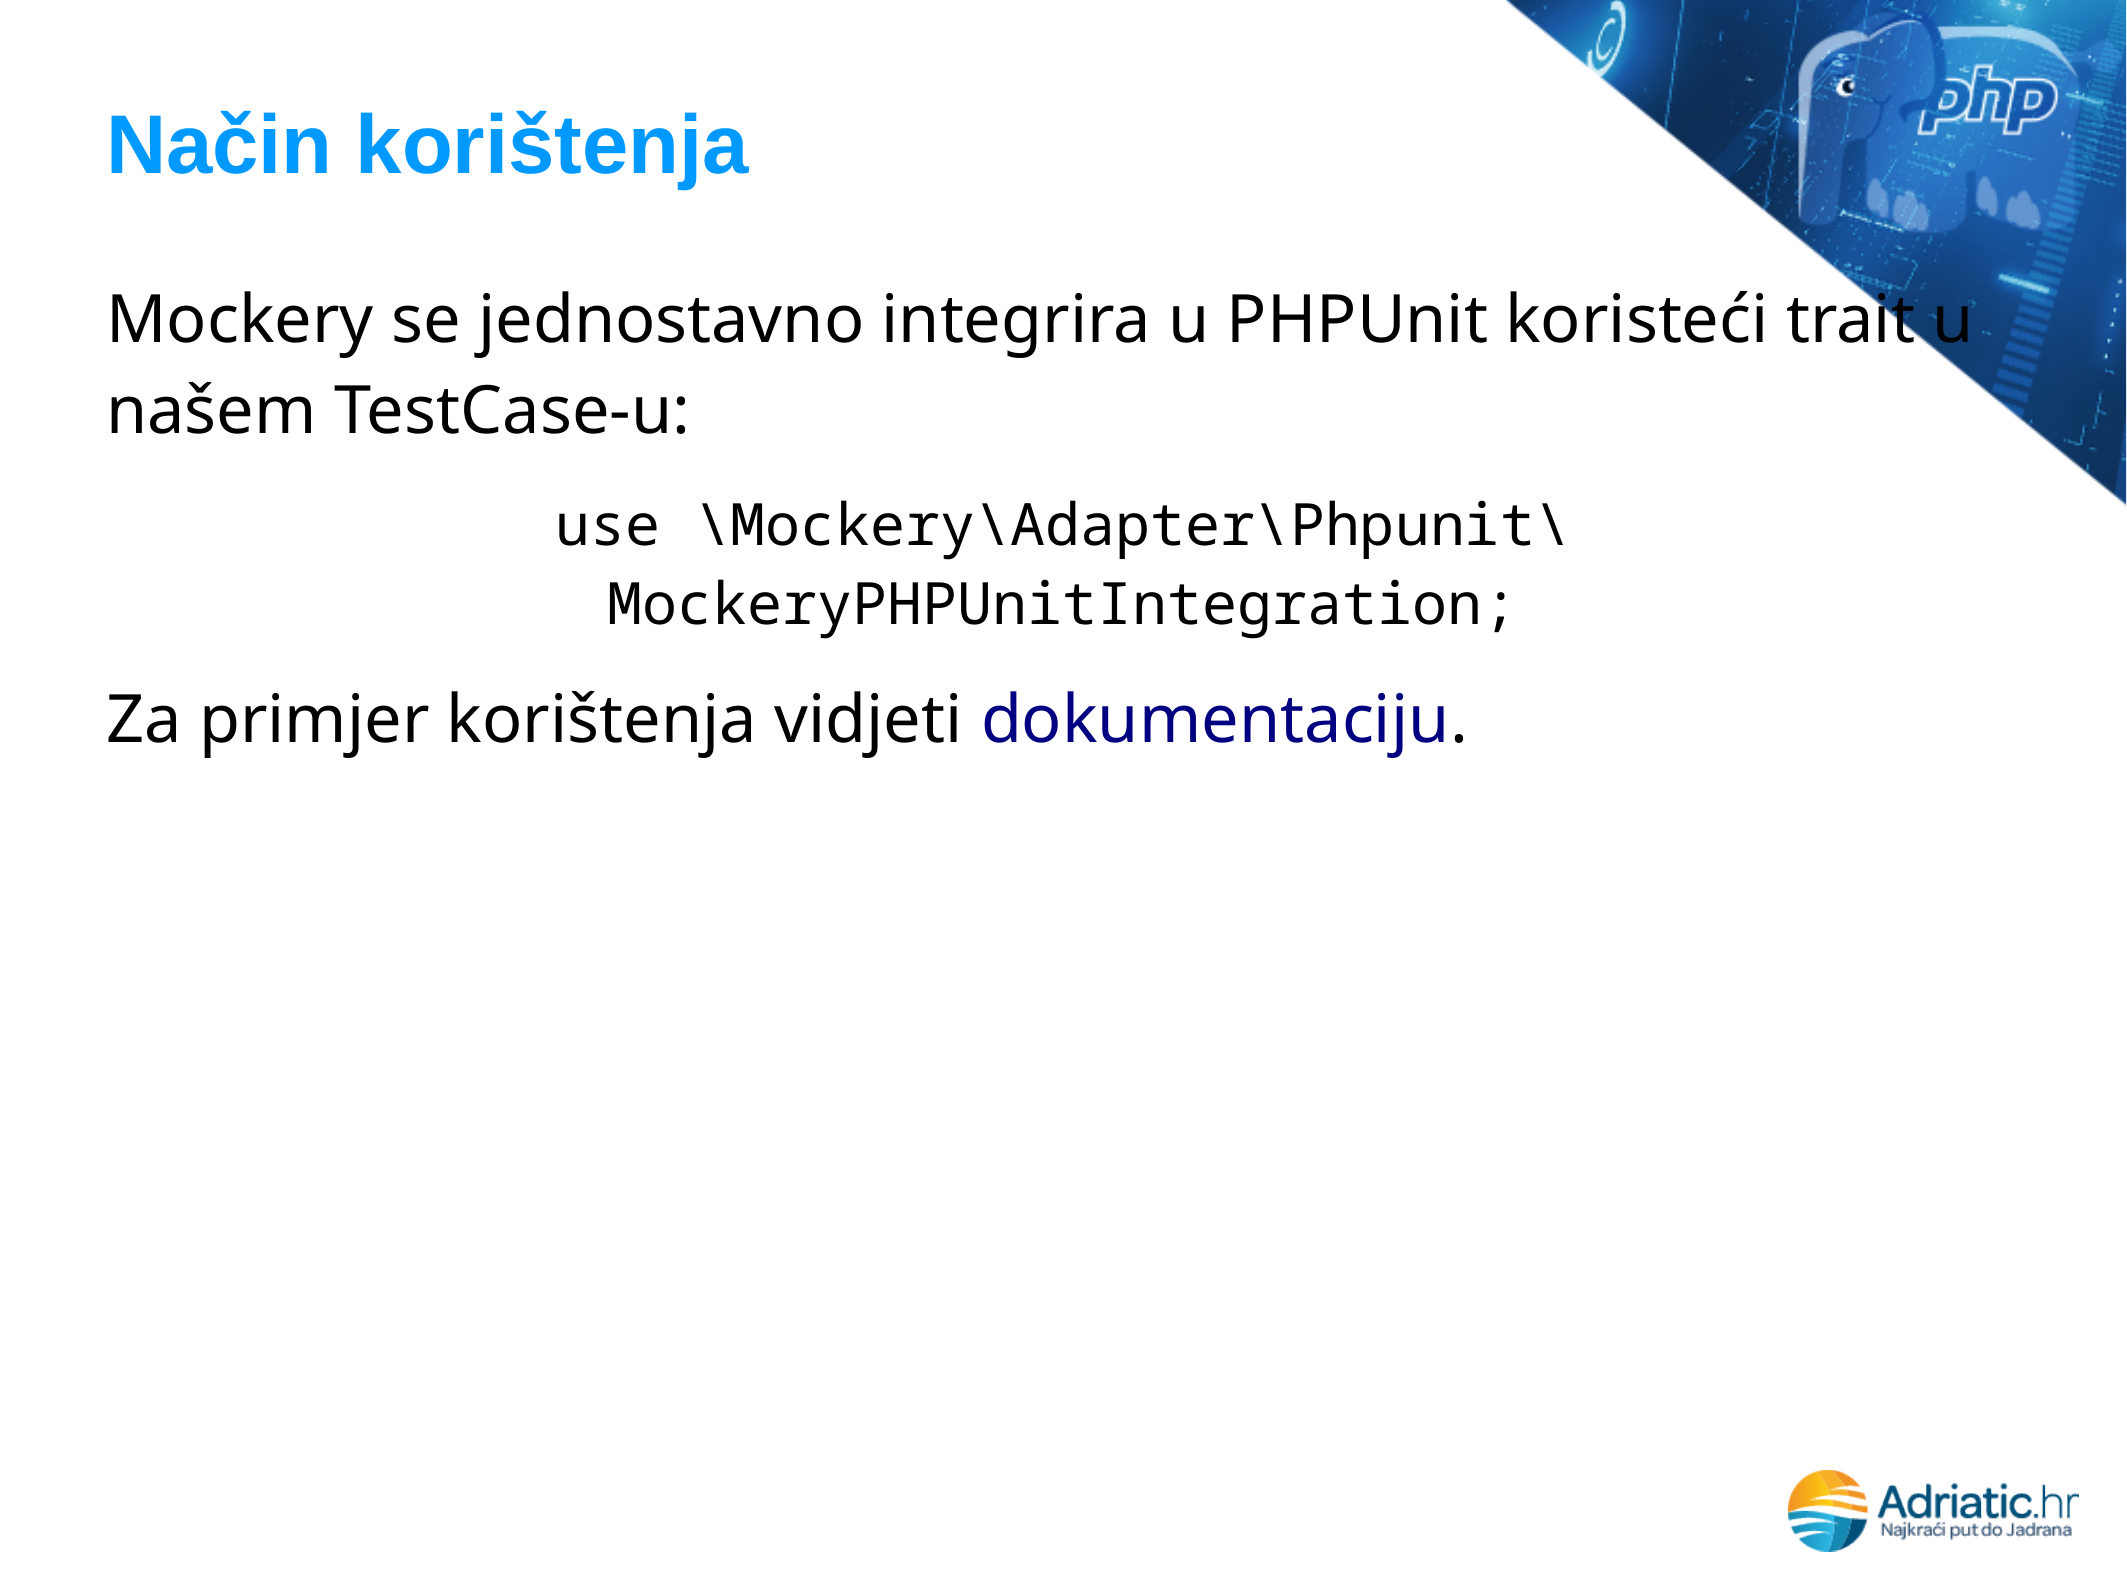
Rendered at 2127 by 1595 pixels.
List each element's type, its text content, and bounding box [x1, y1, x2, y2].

picture [1788, 1470, 2079, 1552]
title Način korištenja [106, 70, 1630, 219]
list Mockery se jednostavno integrira u PHPUnit koristeći trait u našem TestCase-u: use \Mockery\Adapter\Phpunit\MockeryPHPUnitIntegration; Za primjer korištenja vidjeti dokumentaciju. [106, 271, 2020, 1453]
picture [1505, 0, 2127, 625]
